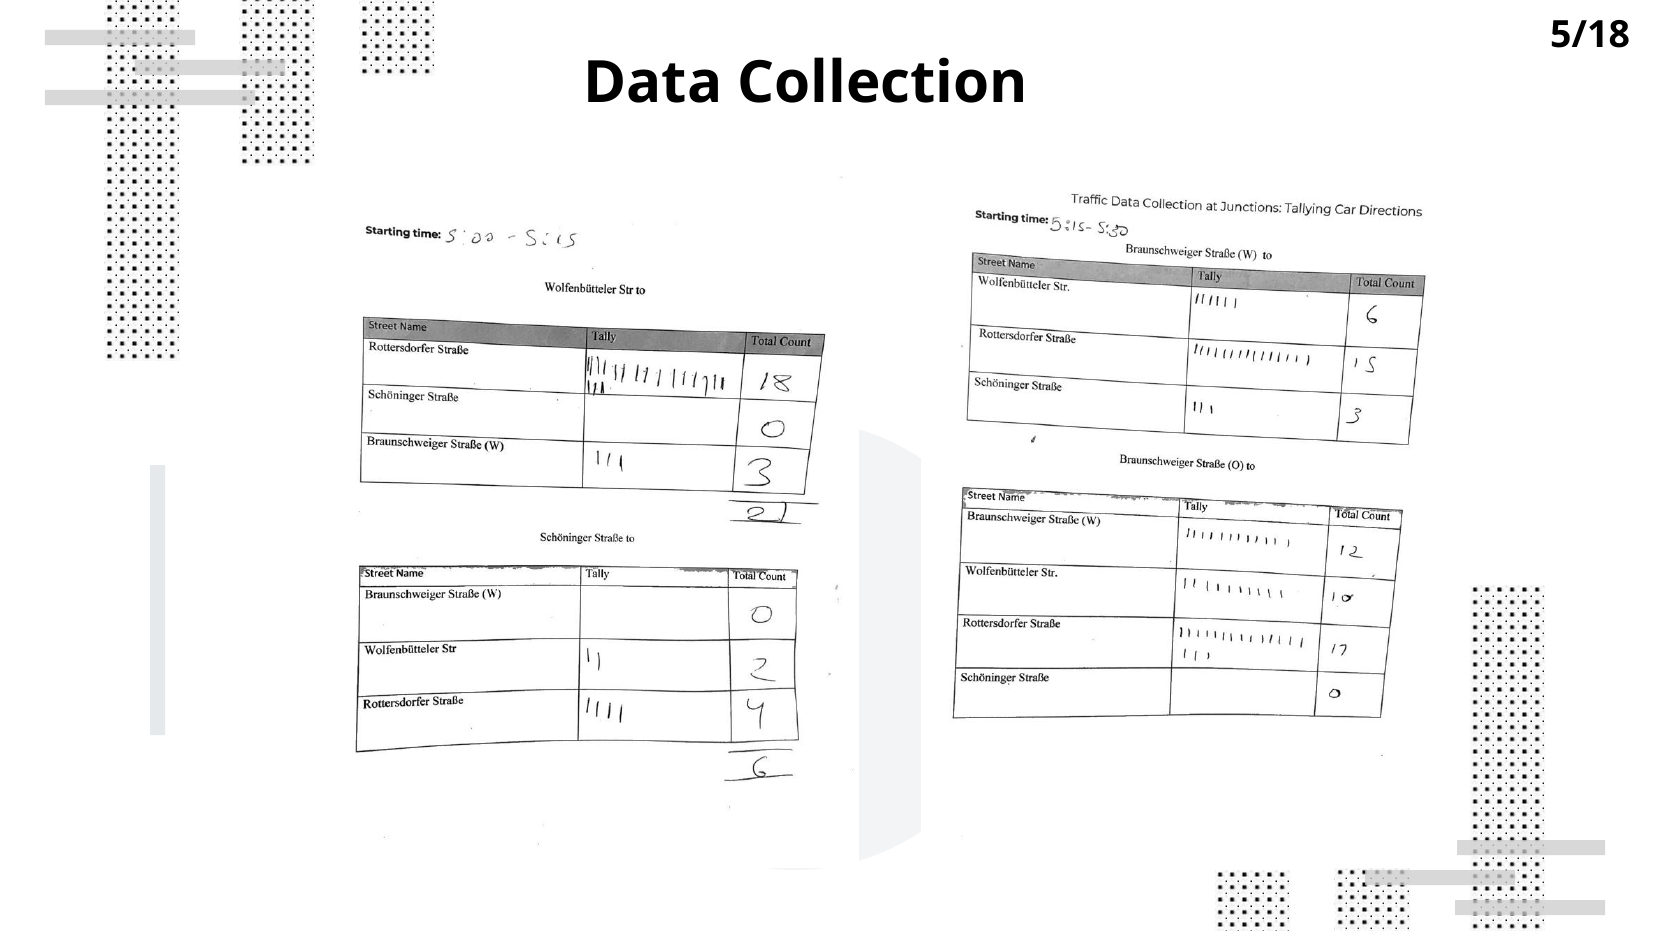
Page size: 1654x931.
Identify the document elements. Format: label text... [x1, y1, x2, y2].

text_box 5/18 [1535, 0, 1646, 67]
text_box Data Collection [569, 33, 1536, 207]
picture [921, 153, 1457, 868]
picture [322, 153, 859, 868]
text_box [150, 465, 166, 736]
